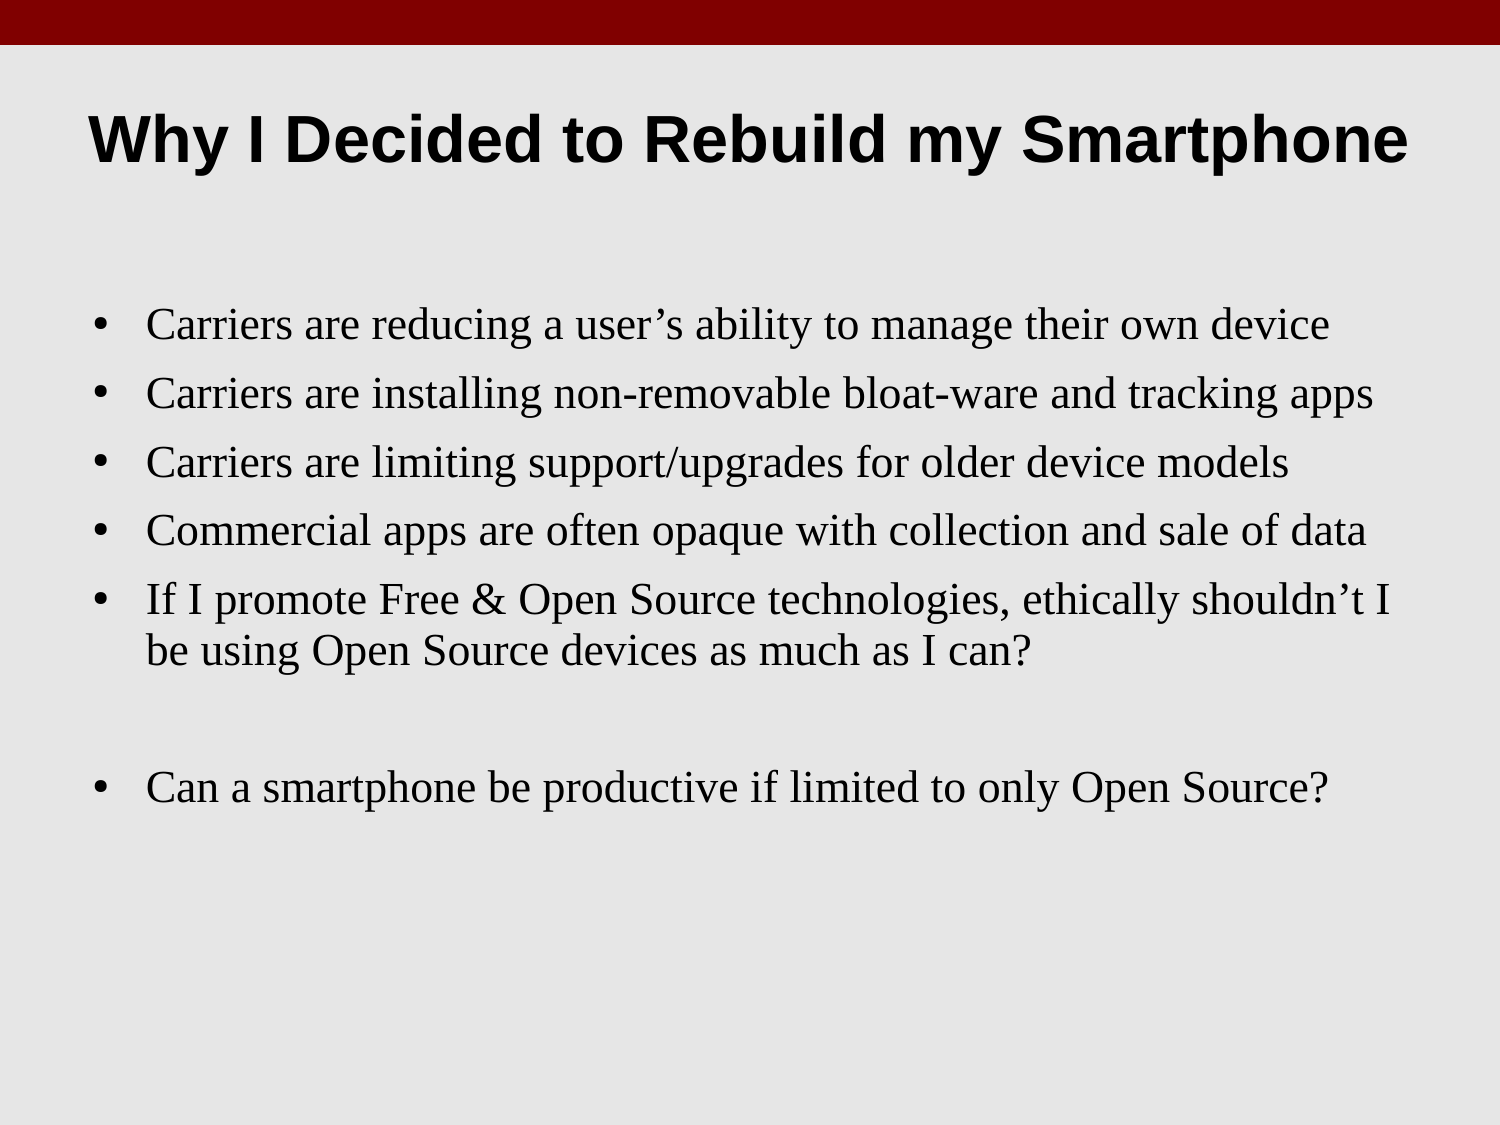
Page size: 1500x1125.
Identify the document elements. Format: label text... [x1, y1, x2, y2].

list Carriers are reducing a user’s ability to manage their own device Carriers are installing non-removable bloat-ware and tracking apps Carriers are limiting support/upgrades for older device models Commercial apps are often opaque with collection and sale of data If I promote Free & Open Source technologies, ethically shouldn’t I be using Open Source devices as much as I can? Can a smartphone be productive if limited to only Open Source? [75, 233, 1425, 1096]
title Why I Decided to Rebuild my Smartphone [75, 45, 1425, 233]
